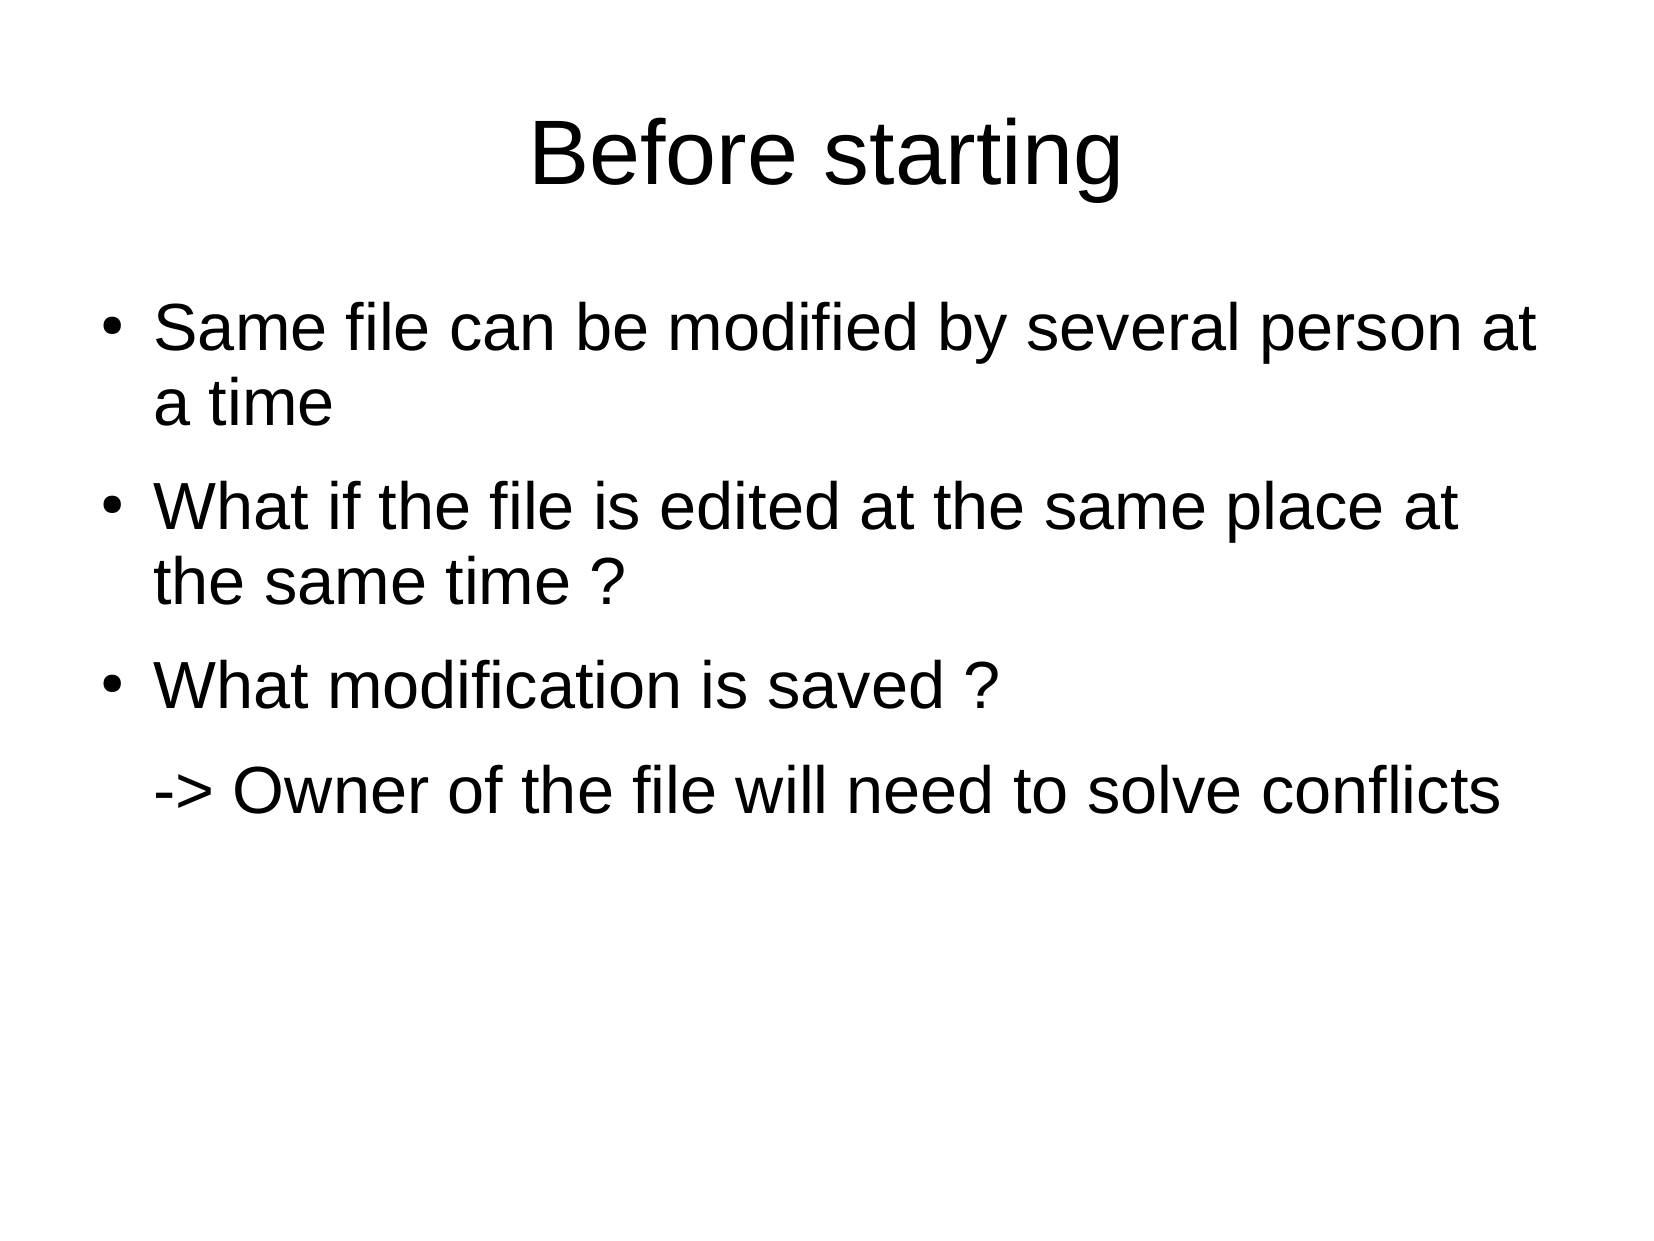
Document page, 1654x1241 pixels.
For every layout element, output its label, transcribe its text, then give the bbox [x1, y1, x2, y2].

list Same file can be modified by several person at a time What if the file is edited at the same place at the same time ? What modification is saved ? -> Owner of the file will need to solve conflicts [82, 290, 1571, 1010]
title Before starting [82, 49, 1571, 257]
